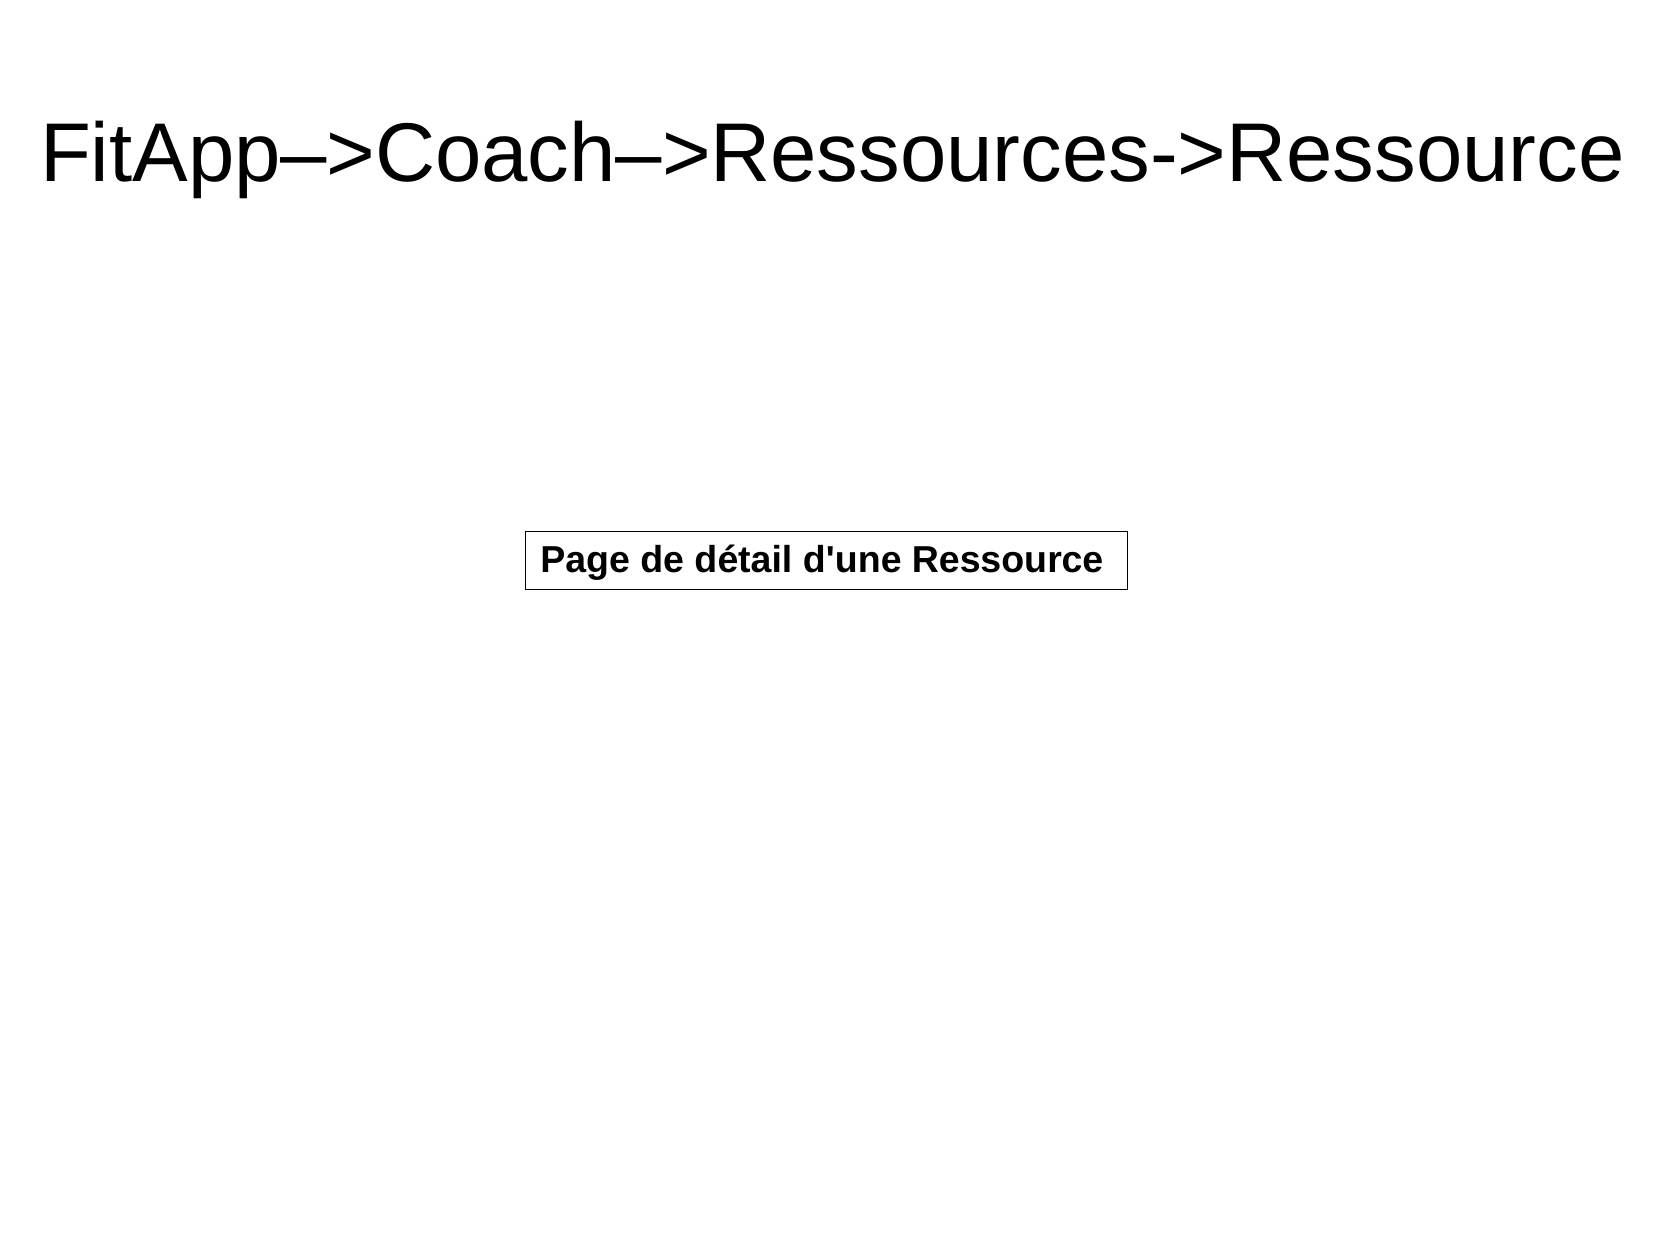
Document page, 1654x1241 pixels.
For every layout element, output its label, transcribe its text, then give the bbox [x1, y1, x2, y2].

title FitApp–>Coach–>Ressources->Ressource [35, 49, 1630, 257]
text_box Page de détail d'une Ressource [525, 531, 1128, 590]
